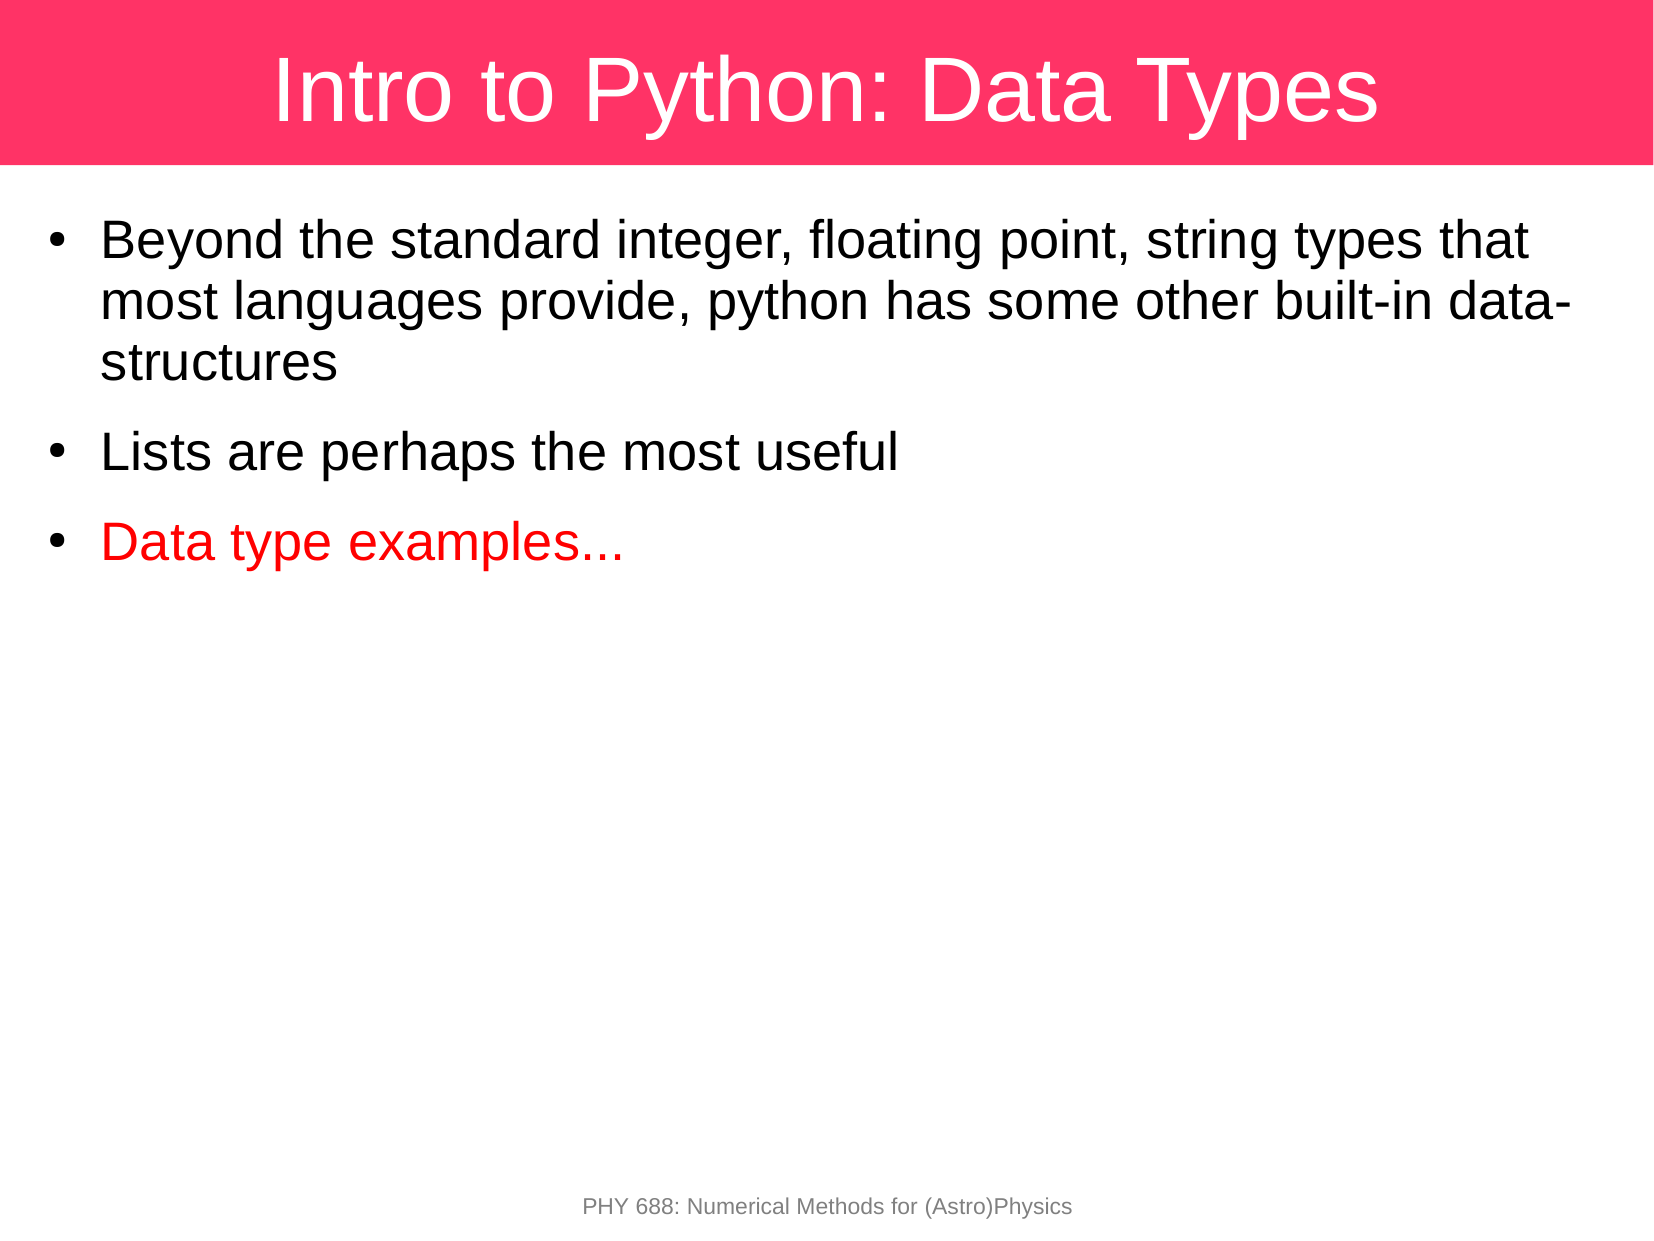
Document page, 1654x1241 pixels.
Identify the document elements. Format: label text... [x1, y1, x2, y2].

title Intro to Python: Data Types [82, 31, 1571, 148]
list Beyond the standard integer, floating point, string types that most languages provide, python has some other built-in data-structures Lists are perhaps the most useful Data type examples... [30, 210, 1621, 1171]
